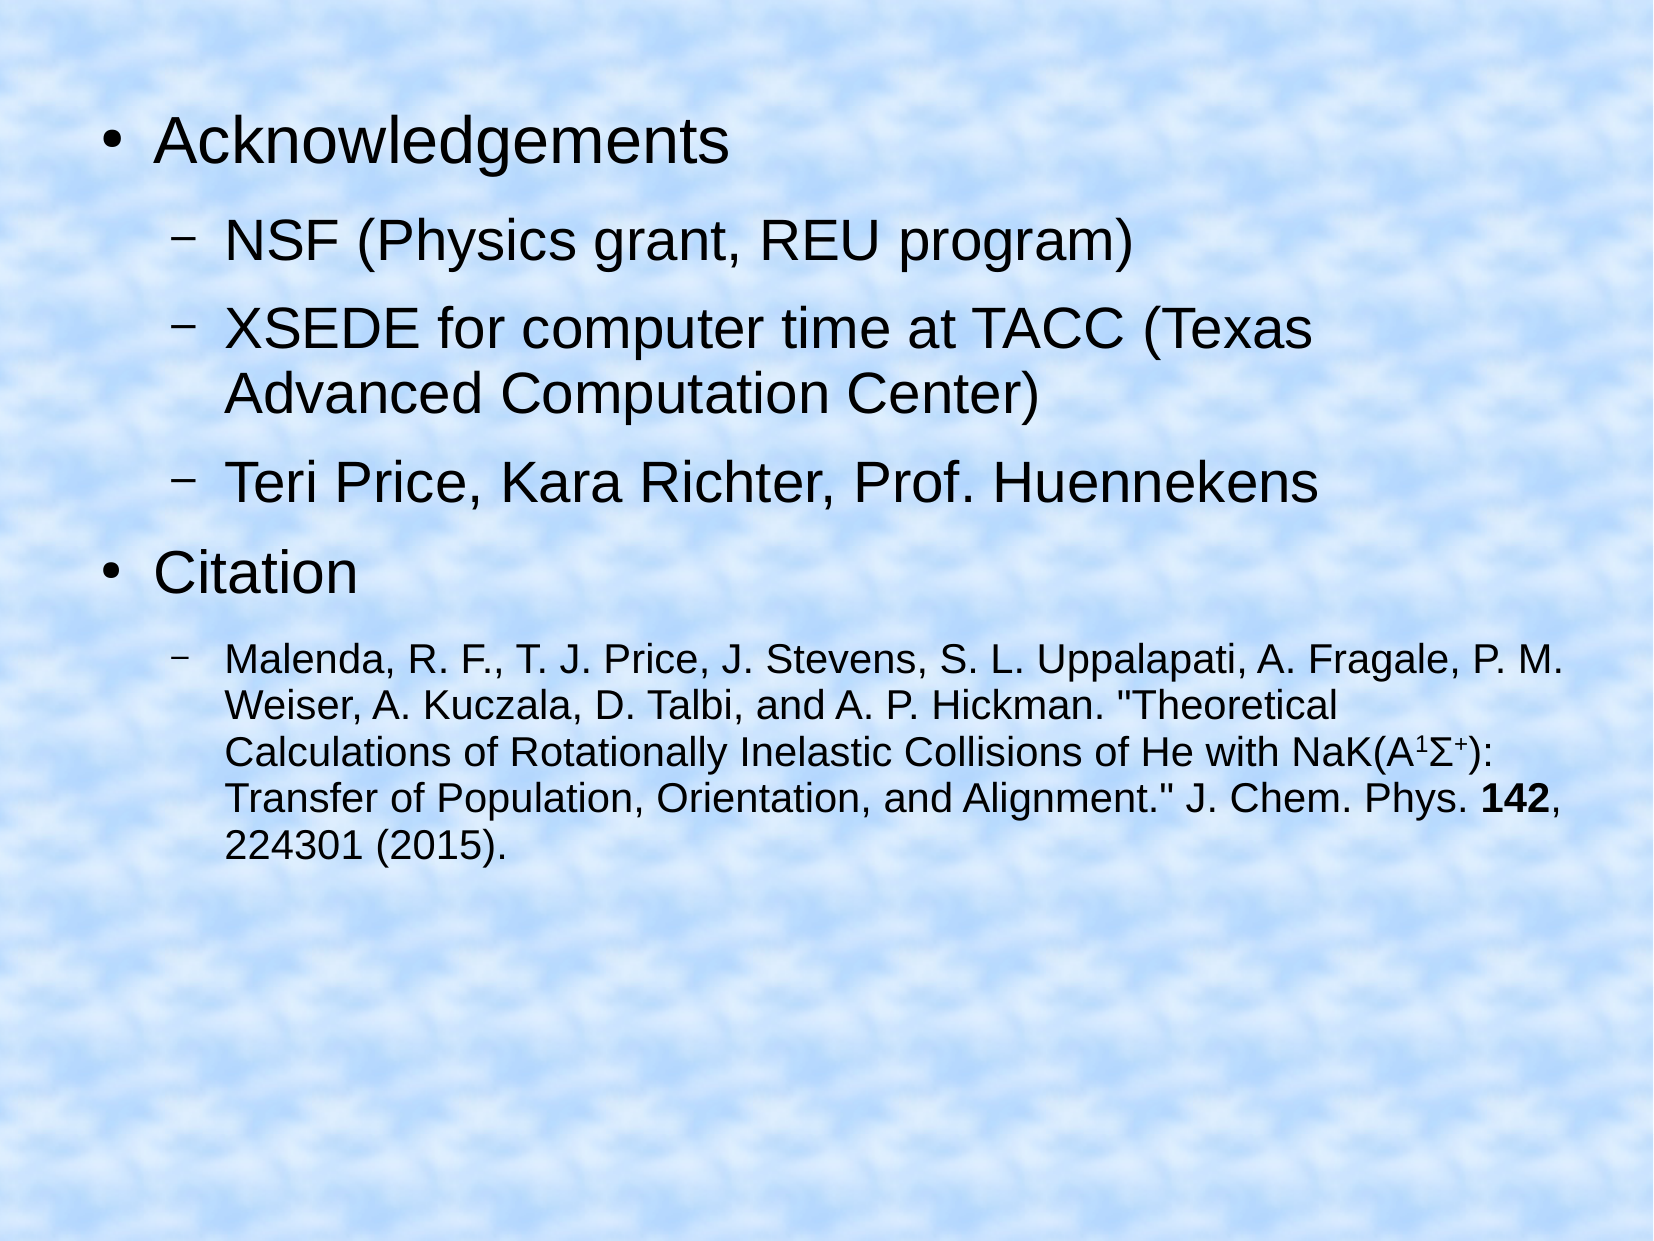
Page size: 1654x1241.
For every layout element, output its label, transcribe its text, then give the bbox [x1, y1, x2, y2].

list Acknowledgements NSF (Physics grant, REU program) XSEDE for computer time at TACC (Texas Advanced Computation Center) Teri Price, Kara Richter, Prof. Huennekens Citation Malenda, R. F., T. J. Price, J. Stevens, S. L. Uppalapati, A. Fragale, P. M. Weiser, A. Kuczala, D. Talbi, and A. P. Hickman. "Theoretical Calculations of Rotationally Inelastic Collisions of He with NaK(A1Σ+): Transfer of Population, Orientation, and Alignment." J. Chem. Phys. 142, 224301 (2015). [82, 102, 1571, 1138]
picture [0, 0, 1654, 1241]
